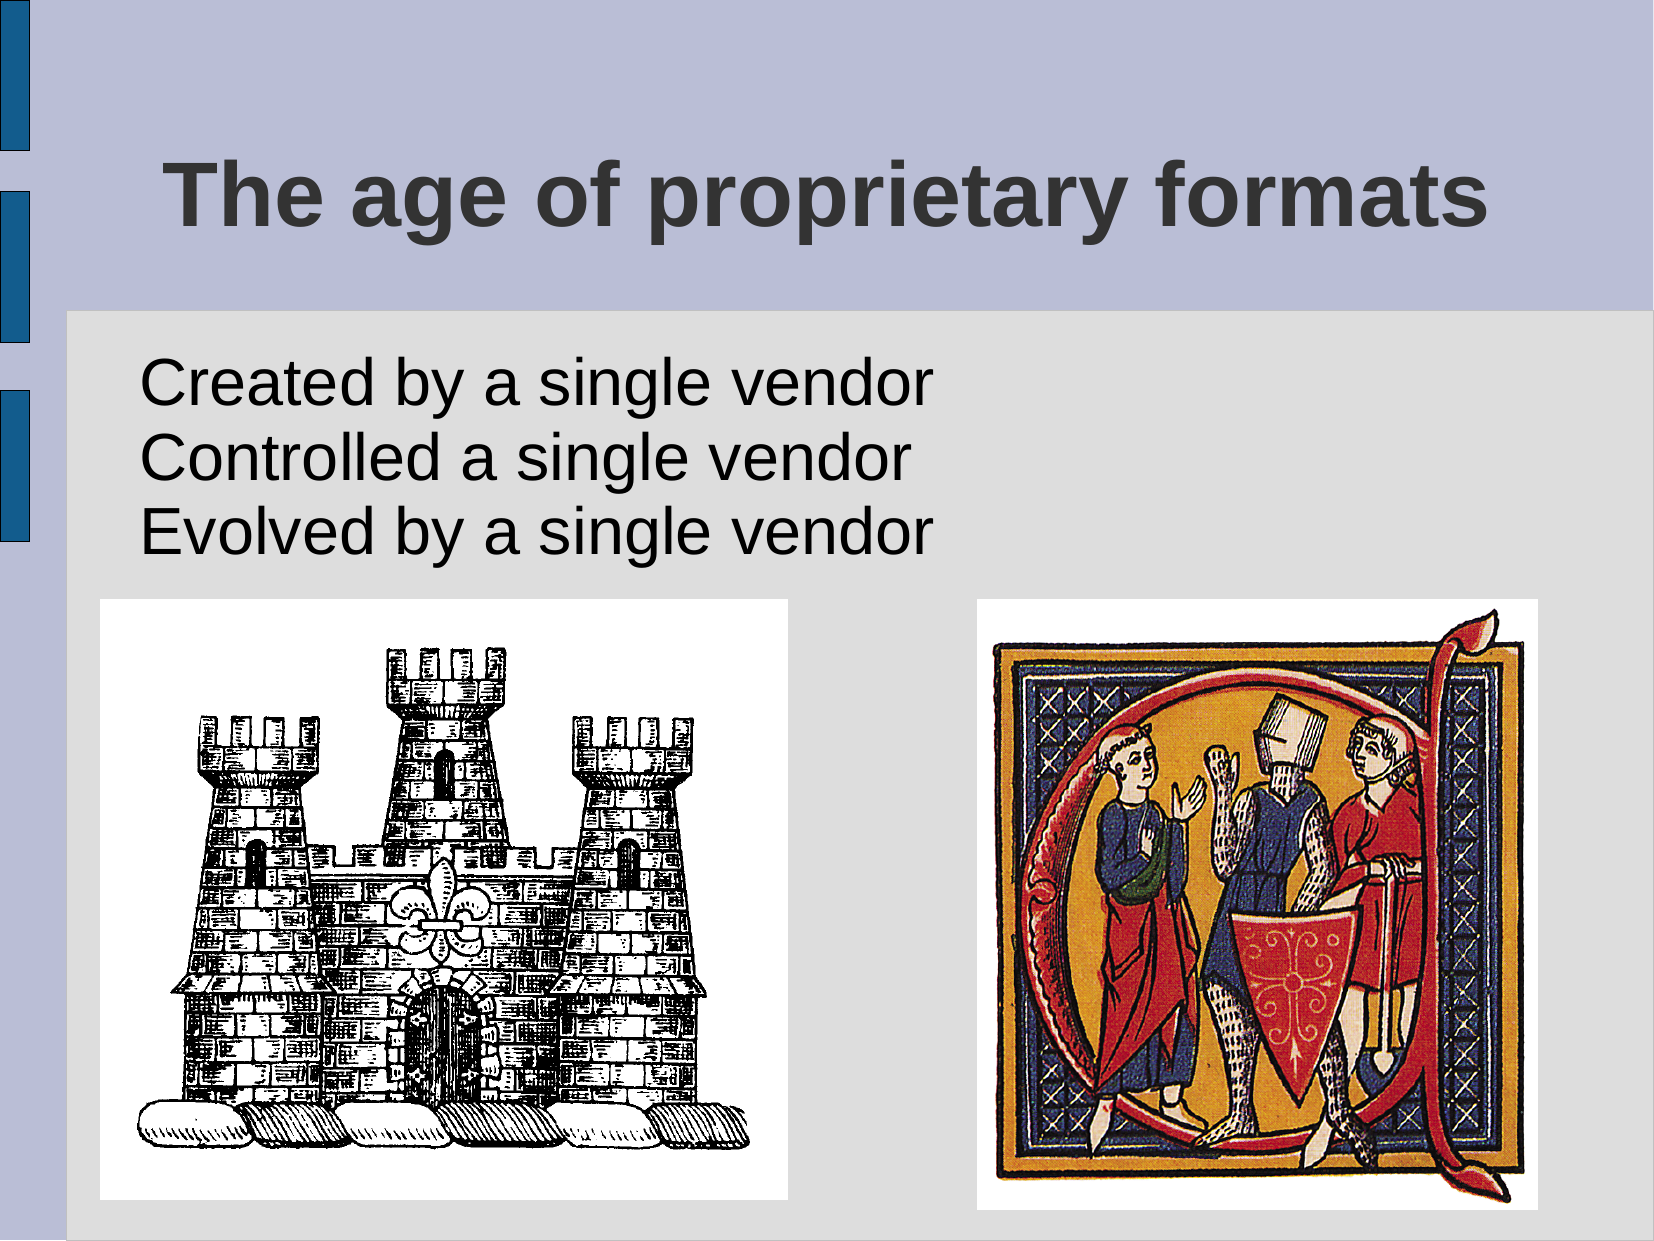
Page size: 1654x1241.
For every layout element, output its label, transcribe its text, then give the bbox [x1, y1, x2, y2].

picture [977, 599, 1538, 1210]
title The age of proprietary formats [121, 91, 1534, 299]
picture [100, 599, 788, 1201]
list Created by a single vendor Controlled a single vendor Evolved by a single vendor [121, 344, 1534, 1127]
